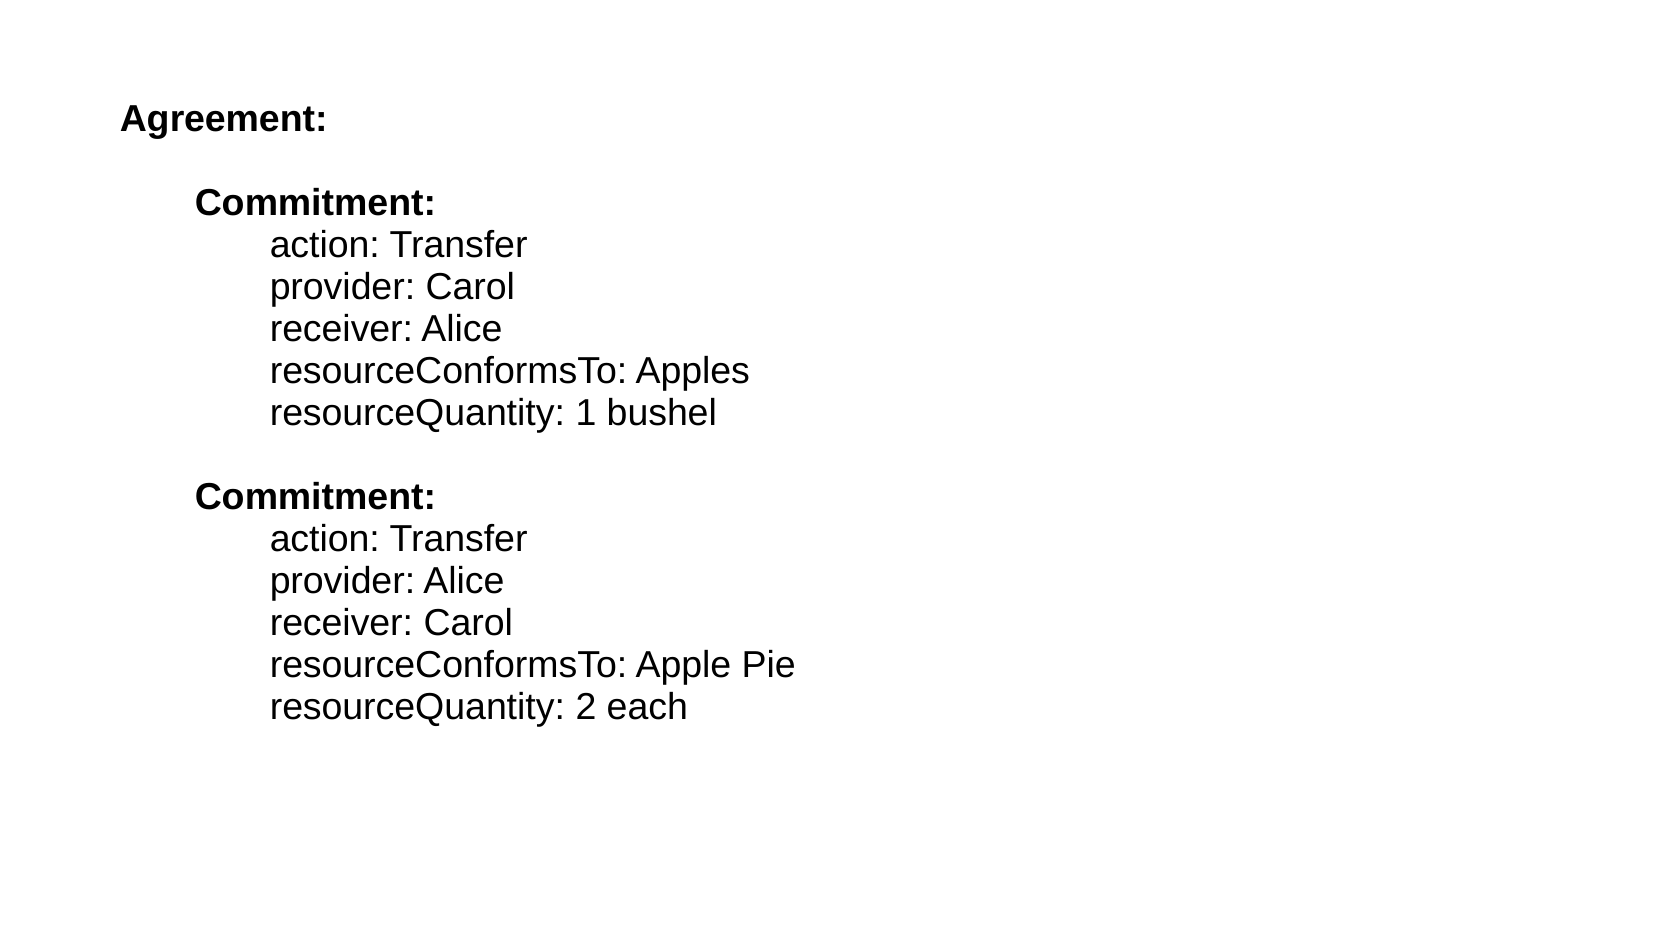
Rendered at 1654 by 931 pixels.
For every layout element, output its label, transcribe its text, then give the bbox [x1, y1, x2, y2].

text_box Agreement: Commitment: action: Transfer provider: Carol receiver: Alice resourceConformsTo: Apples resourceQuantity: 1 bushel Commitment: action: Transfer provider: Alice receiver: Carol resourceConformsTo: Apple Pie resourceQuantity: 2 each [105, 90, 1516, 833]
